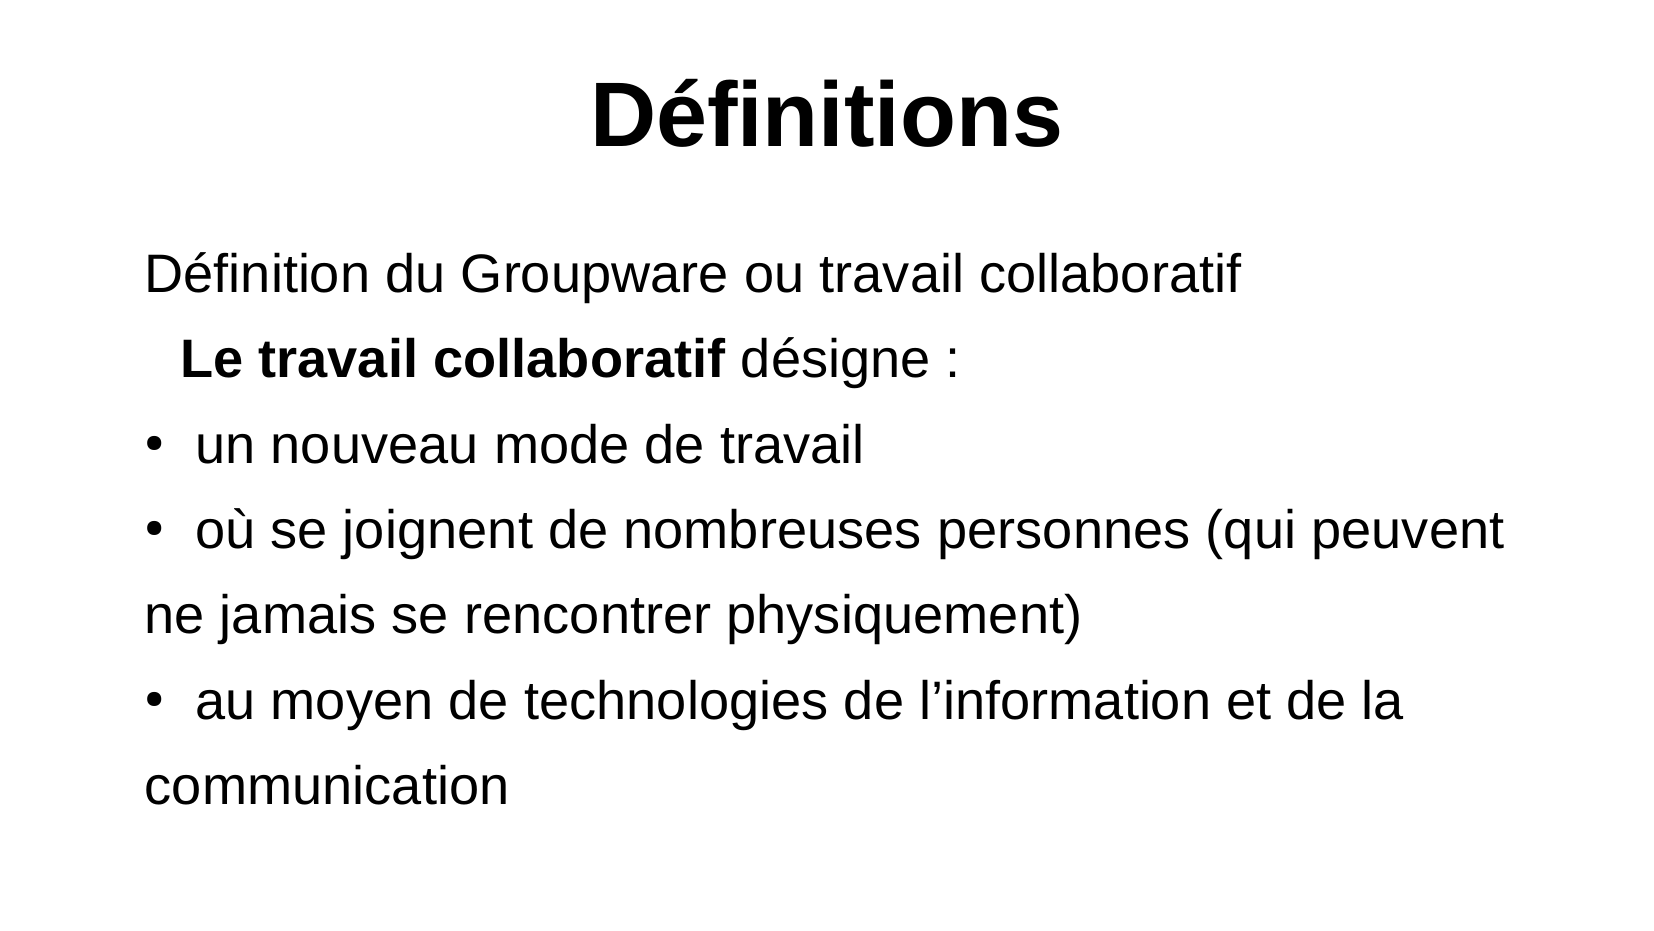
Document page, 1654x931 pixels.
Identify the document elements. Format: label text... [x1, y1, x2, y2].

text_box Définition du Groupware ou travail collaboratif Le travail collaboratif désigne : un nouveau mode de travail où se joignent de nombreuses personnes (qui peuvent ne jamais se rencontrer physiquement) au moyen de technologies de l’information et de la communication [129, 236, 1607, 909]
title Définitions [82, 37, 1571, 193]
